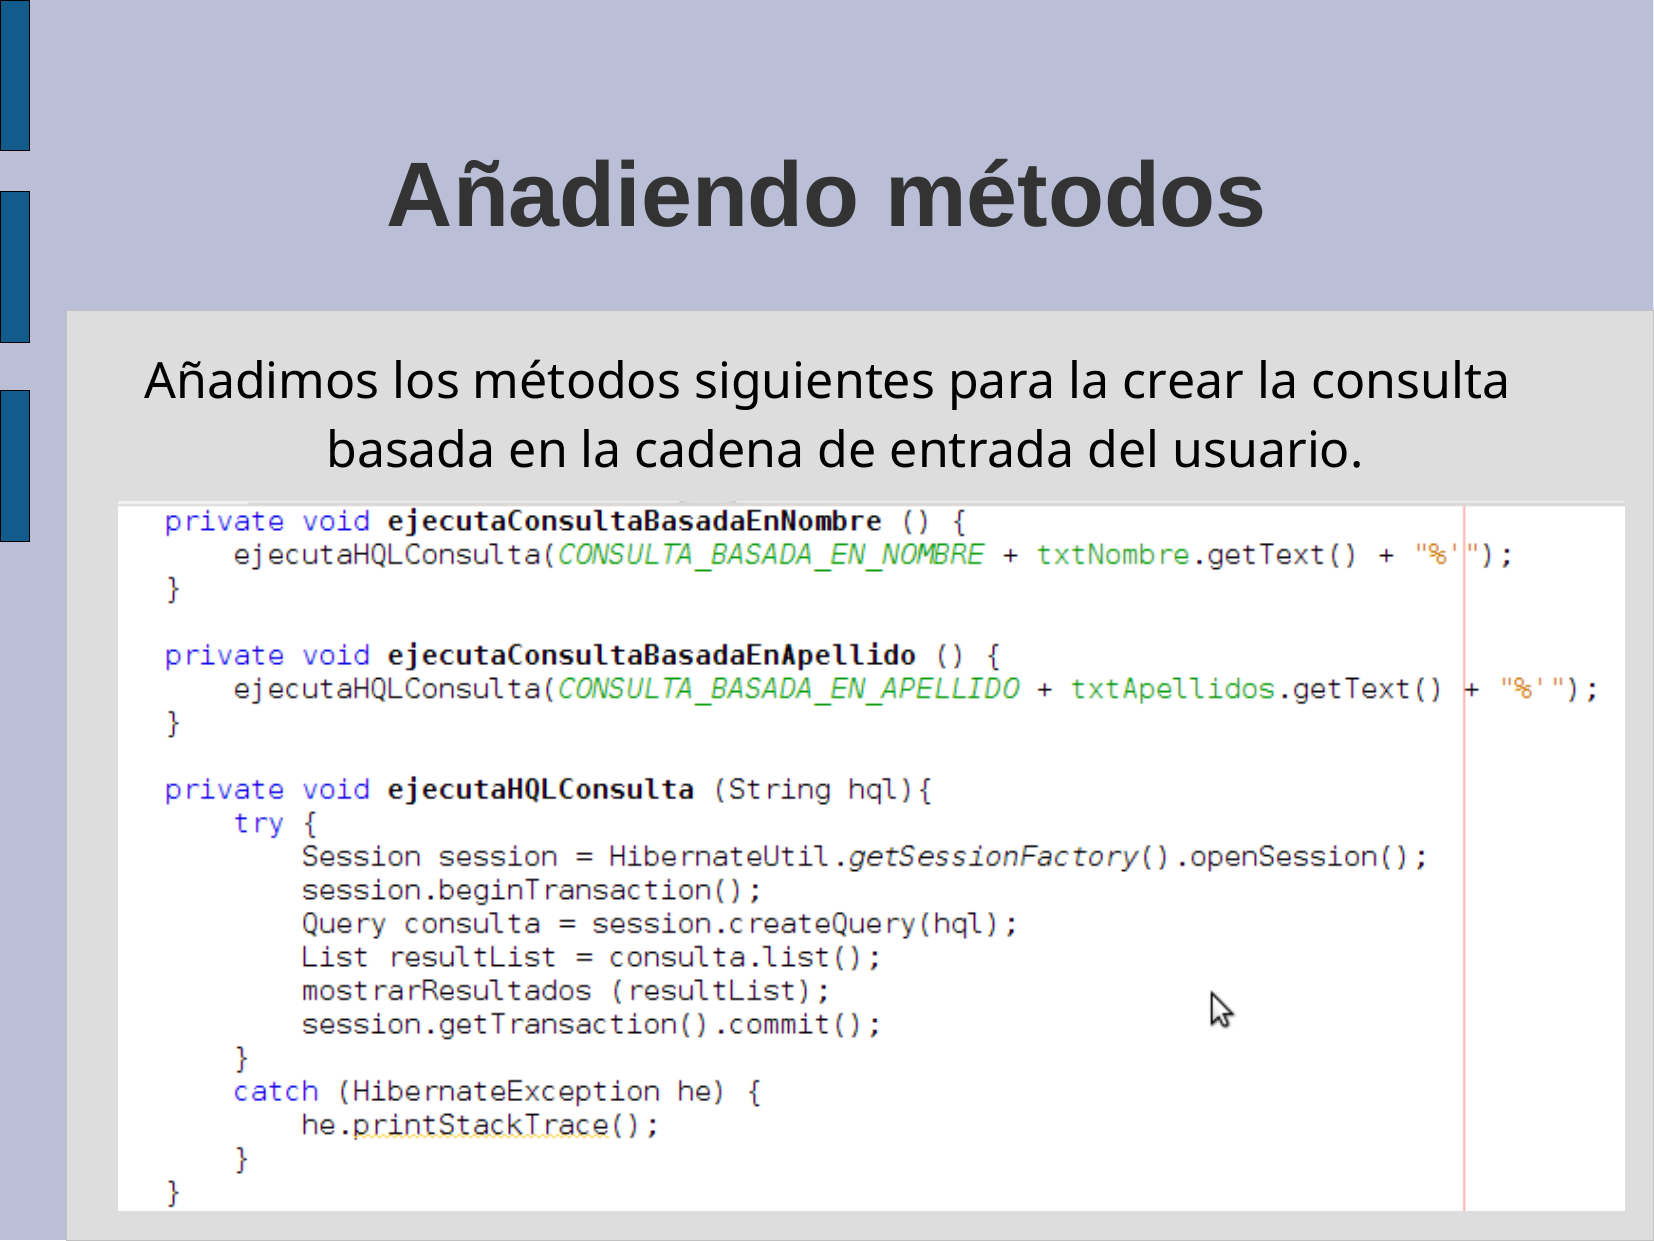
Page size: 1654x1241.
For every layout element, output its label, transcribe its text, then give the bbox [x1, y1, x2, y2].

subtitle Añadimos los métodos siguientes para la crear la consulta basada en la cadena de entrada del usuario. [121, 318, 1534, 501]
title Añadiendo métodos [121, 98, 1534, 291]
picture [118, 501, 1625, 1211]
